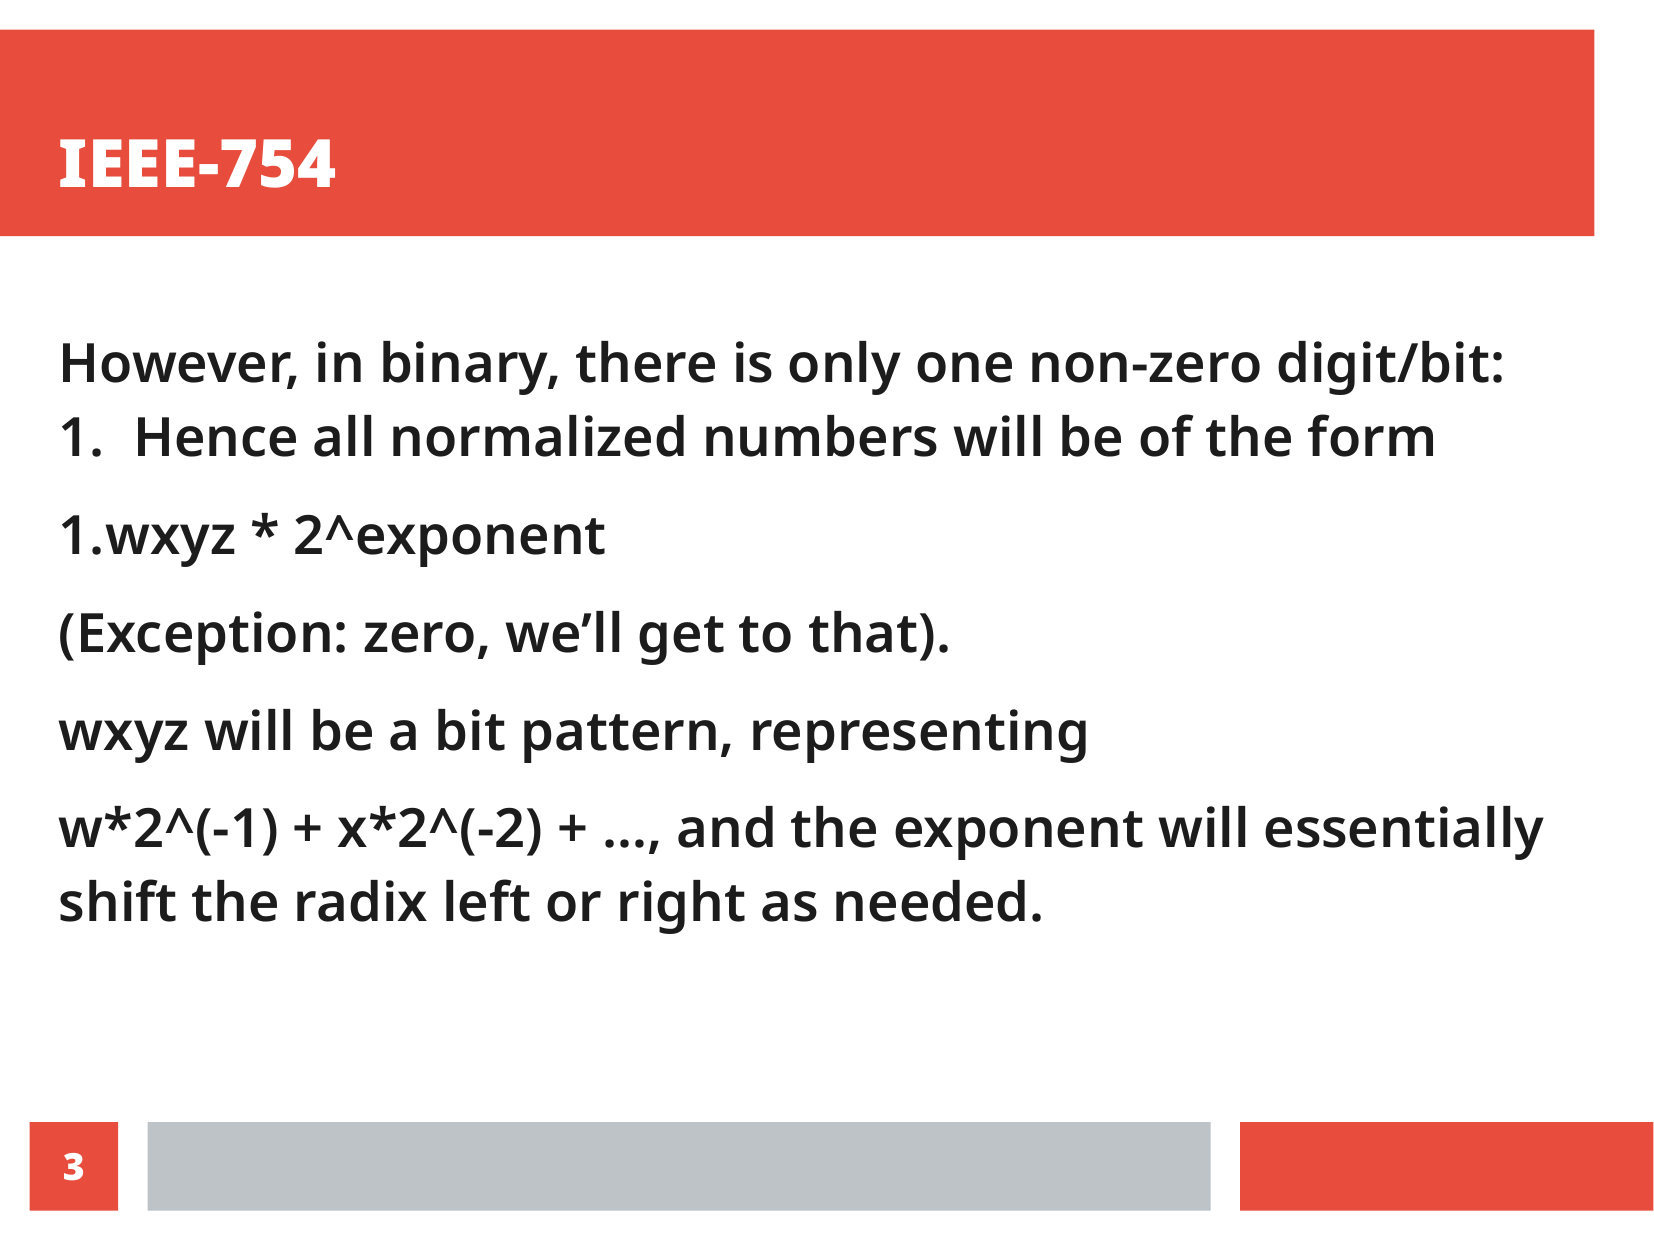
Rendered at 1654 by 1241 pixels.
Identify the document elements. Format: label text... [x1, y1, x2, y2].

list However, in binary, there is only one non-zero digit/bit: 1. Hence all normalized numbers will be of the form 1.wxyz * 2^exponent (Exception: zero, we’ll get to that). wxyz will be a bit pattern, representing w*2^(-1) + x*2^(-2) + …, and the exponent will essentially shift the radix left or right as needed. [59, 324, 1565, 1093]
title IEEE-754 [59, 59, 1595, 207]
